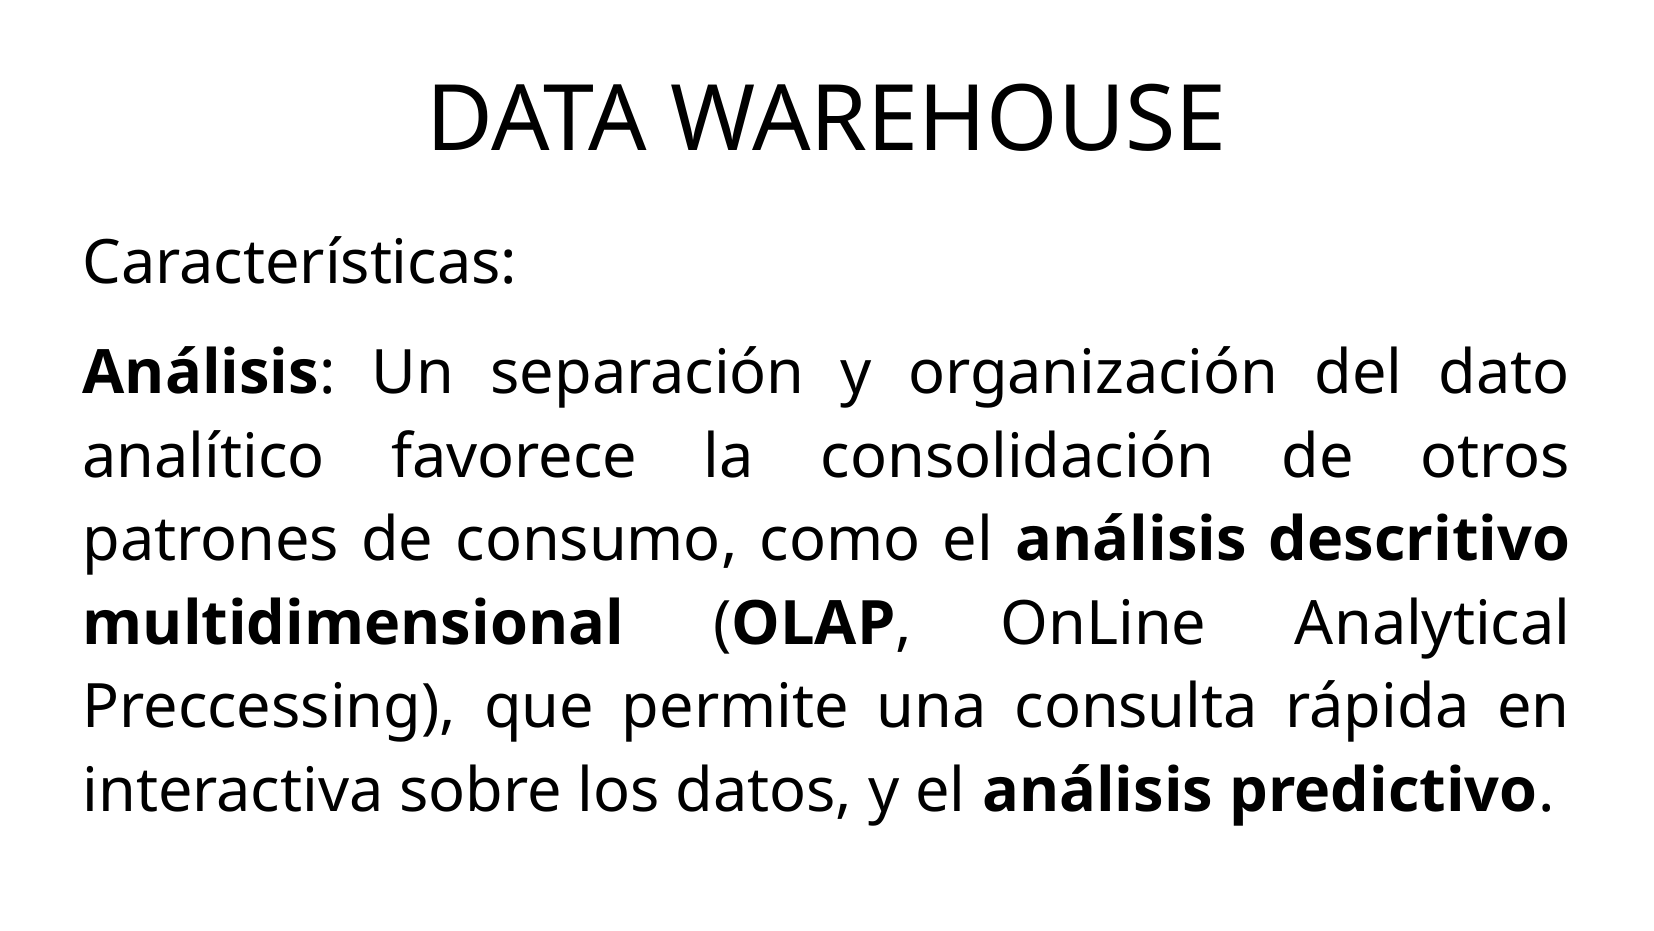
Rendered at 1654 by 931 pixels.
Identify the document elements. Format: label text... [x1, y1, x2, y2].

list Características: Análisis: Un separación y organización del dato analítico favorece la consolidación de otros patrones de consumo, como el análisis descritivo multidimensional (OLAP, OnLine Analytical Preccessing), que permite una consulta rápida en interactiva sobre los datos, y el análisis predictivo. [82, 217, 1571, 916]
title DATA WAREHOUSE [82, 37, 1571, 193]
